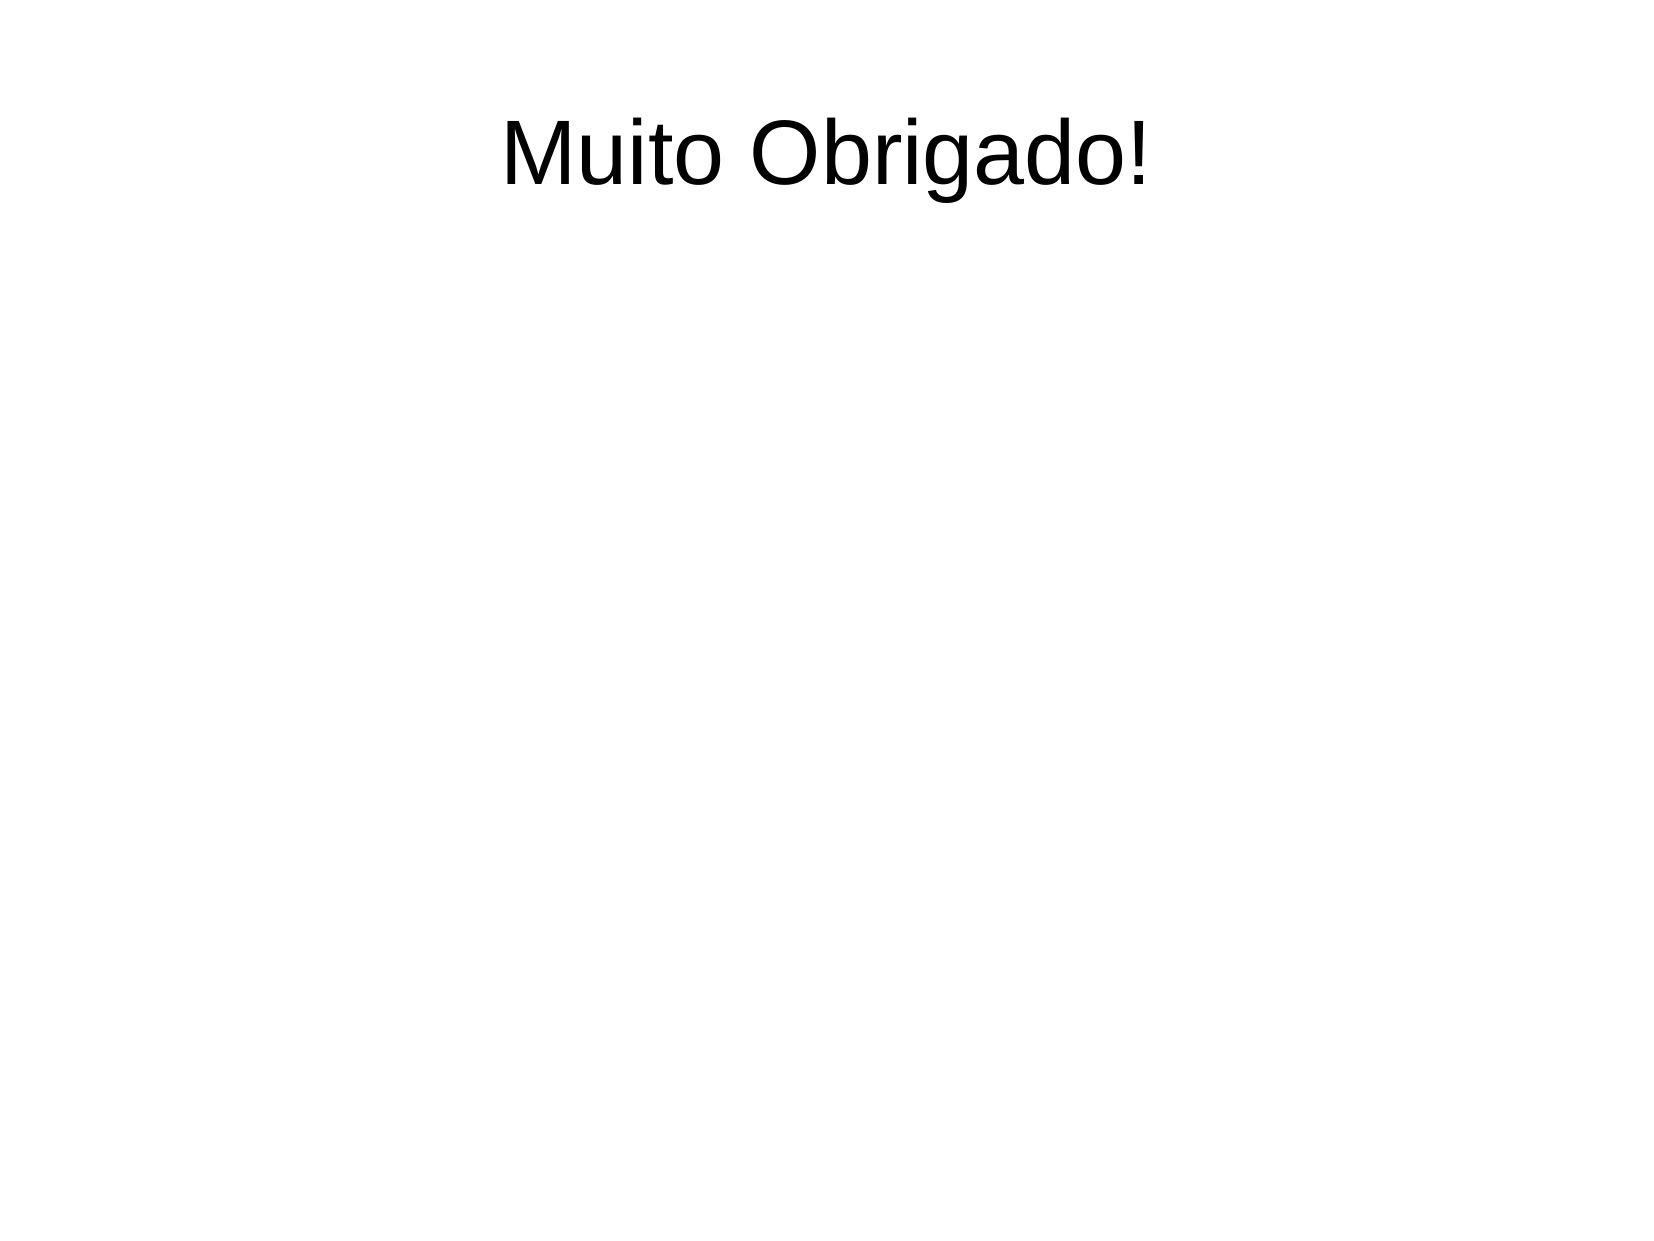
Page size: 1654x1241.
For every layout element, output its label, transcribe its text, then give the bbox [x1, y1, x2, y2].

title Muito Obrigado! [82, 49, 1571, 257]
